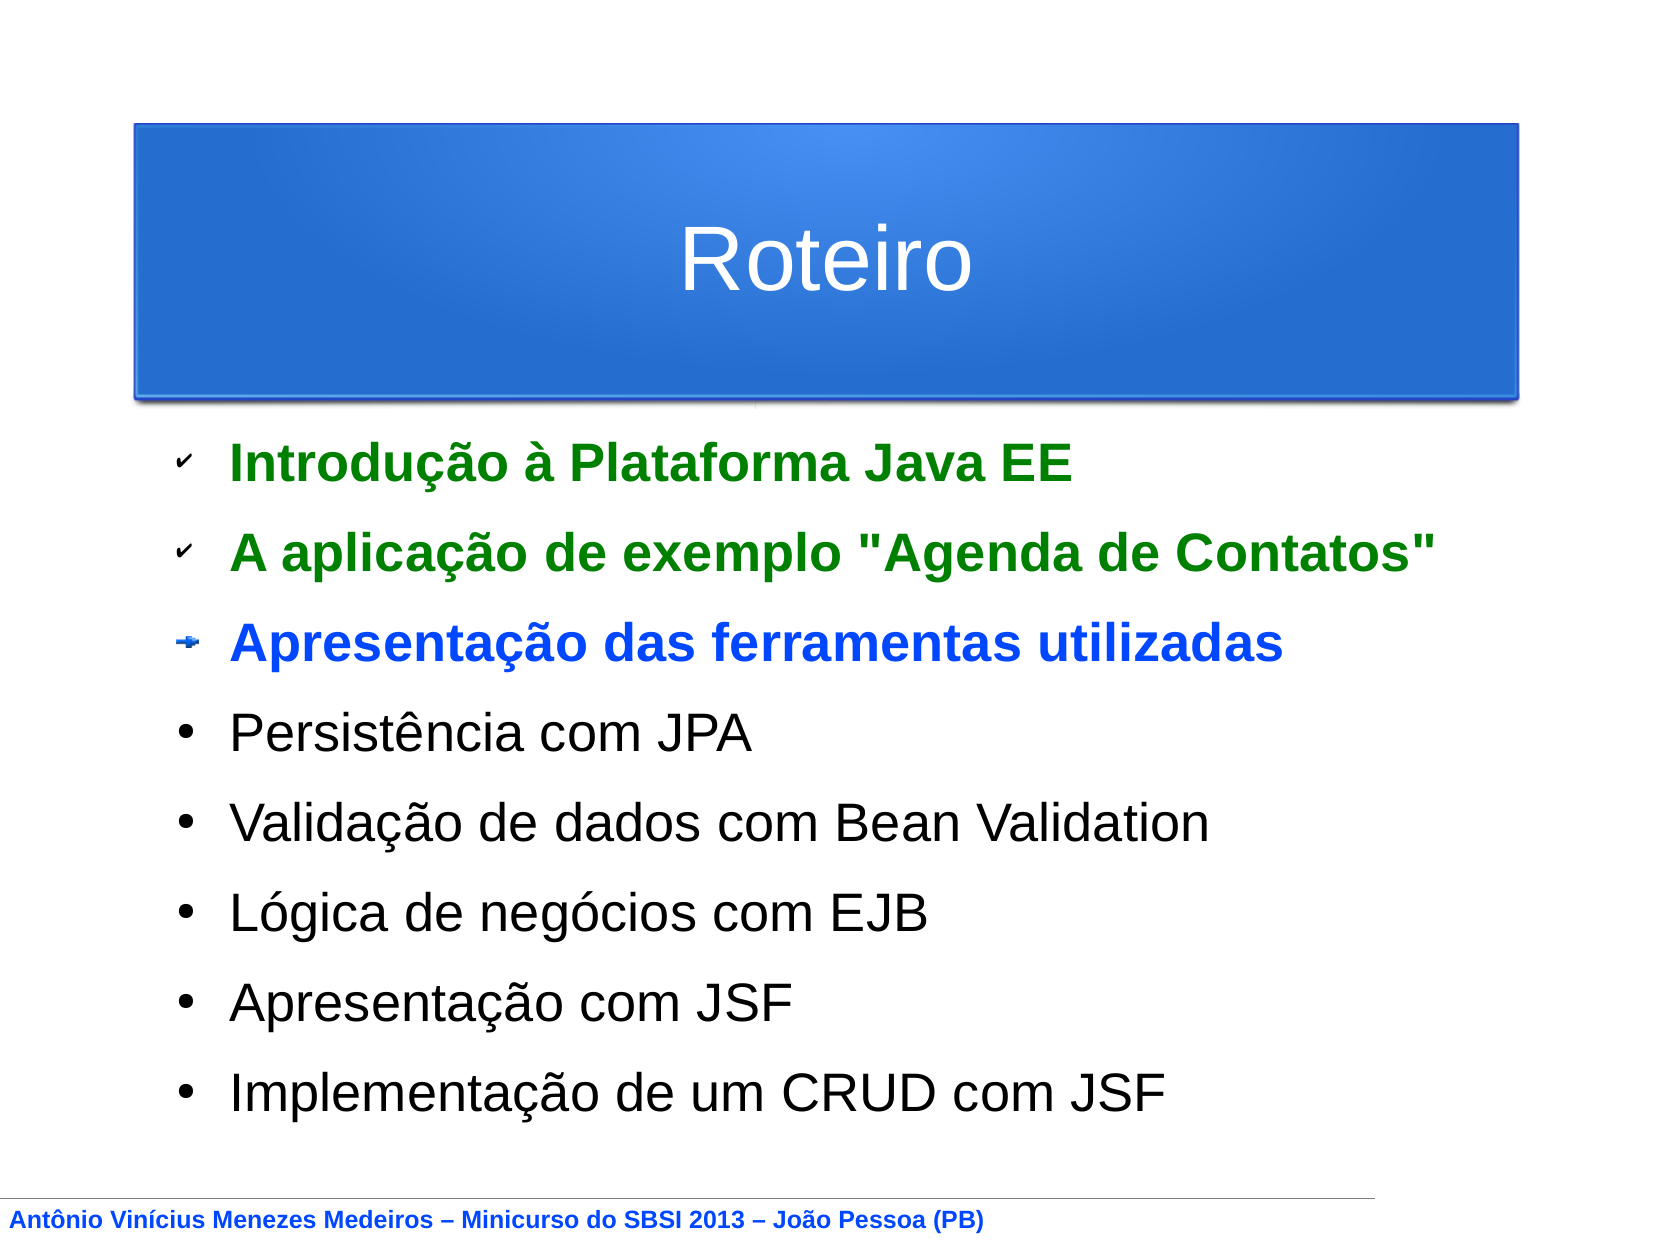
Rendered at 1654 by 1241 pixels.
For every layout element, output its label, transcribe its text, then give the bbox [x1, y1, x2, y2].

picture [129, 123, 1524, 409]
list Introdução à Plataforma Java EE A aplicação de exemplo "Agenda de Contatos" Apresentação das ferramentas utilizadas Persistência com JPA Validação de dados com Bean Validation Lógica de negócios com EJB Apresentação com JSF Implementação de um CRUD com JSF [158, 431, 1495, 1152]
title Roteiro [232, 143, 1421, 375]
